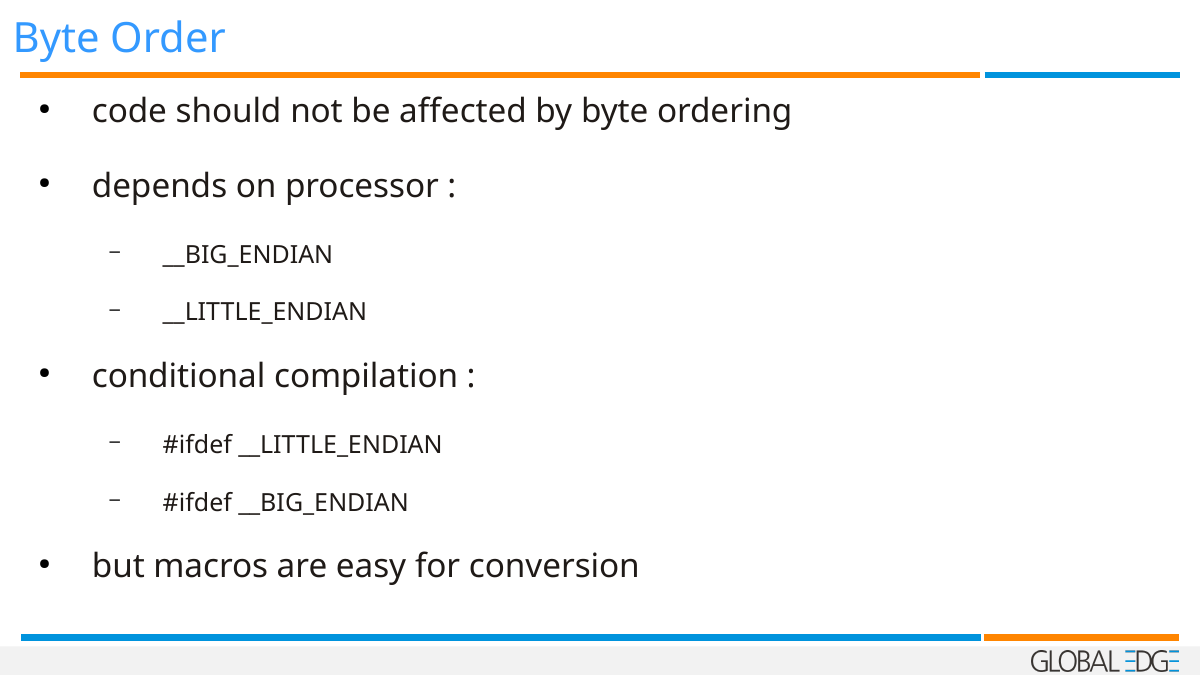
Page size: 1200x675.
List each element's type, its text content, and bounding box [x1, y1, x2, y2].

list code should not be affected by byte ordering depends on processor : __BIG_ENDIAN __LITTLE_ENDIAN conditional compilation : #ifdef __LITTLE_ENDIAN #ifdef __BIG_ENDIAN but macros are easy for conversion [21, 86, 1170, 627]
picture [1031, 650, 1179, 672]
title Byte Order [12, 9, 1088, 63]
